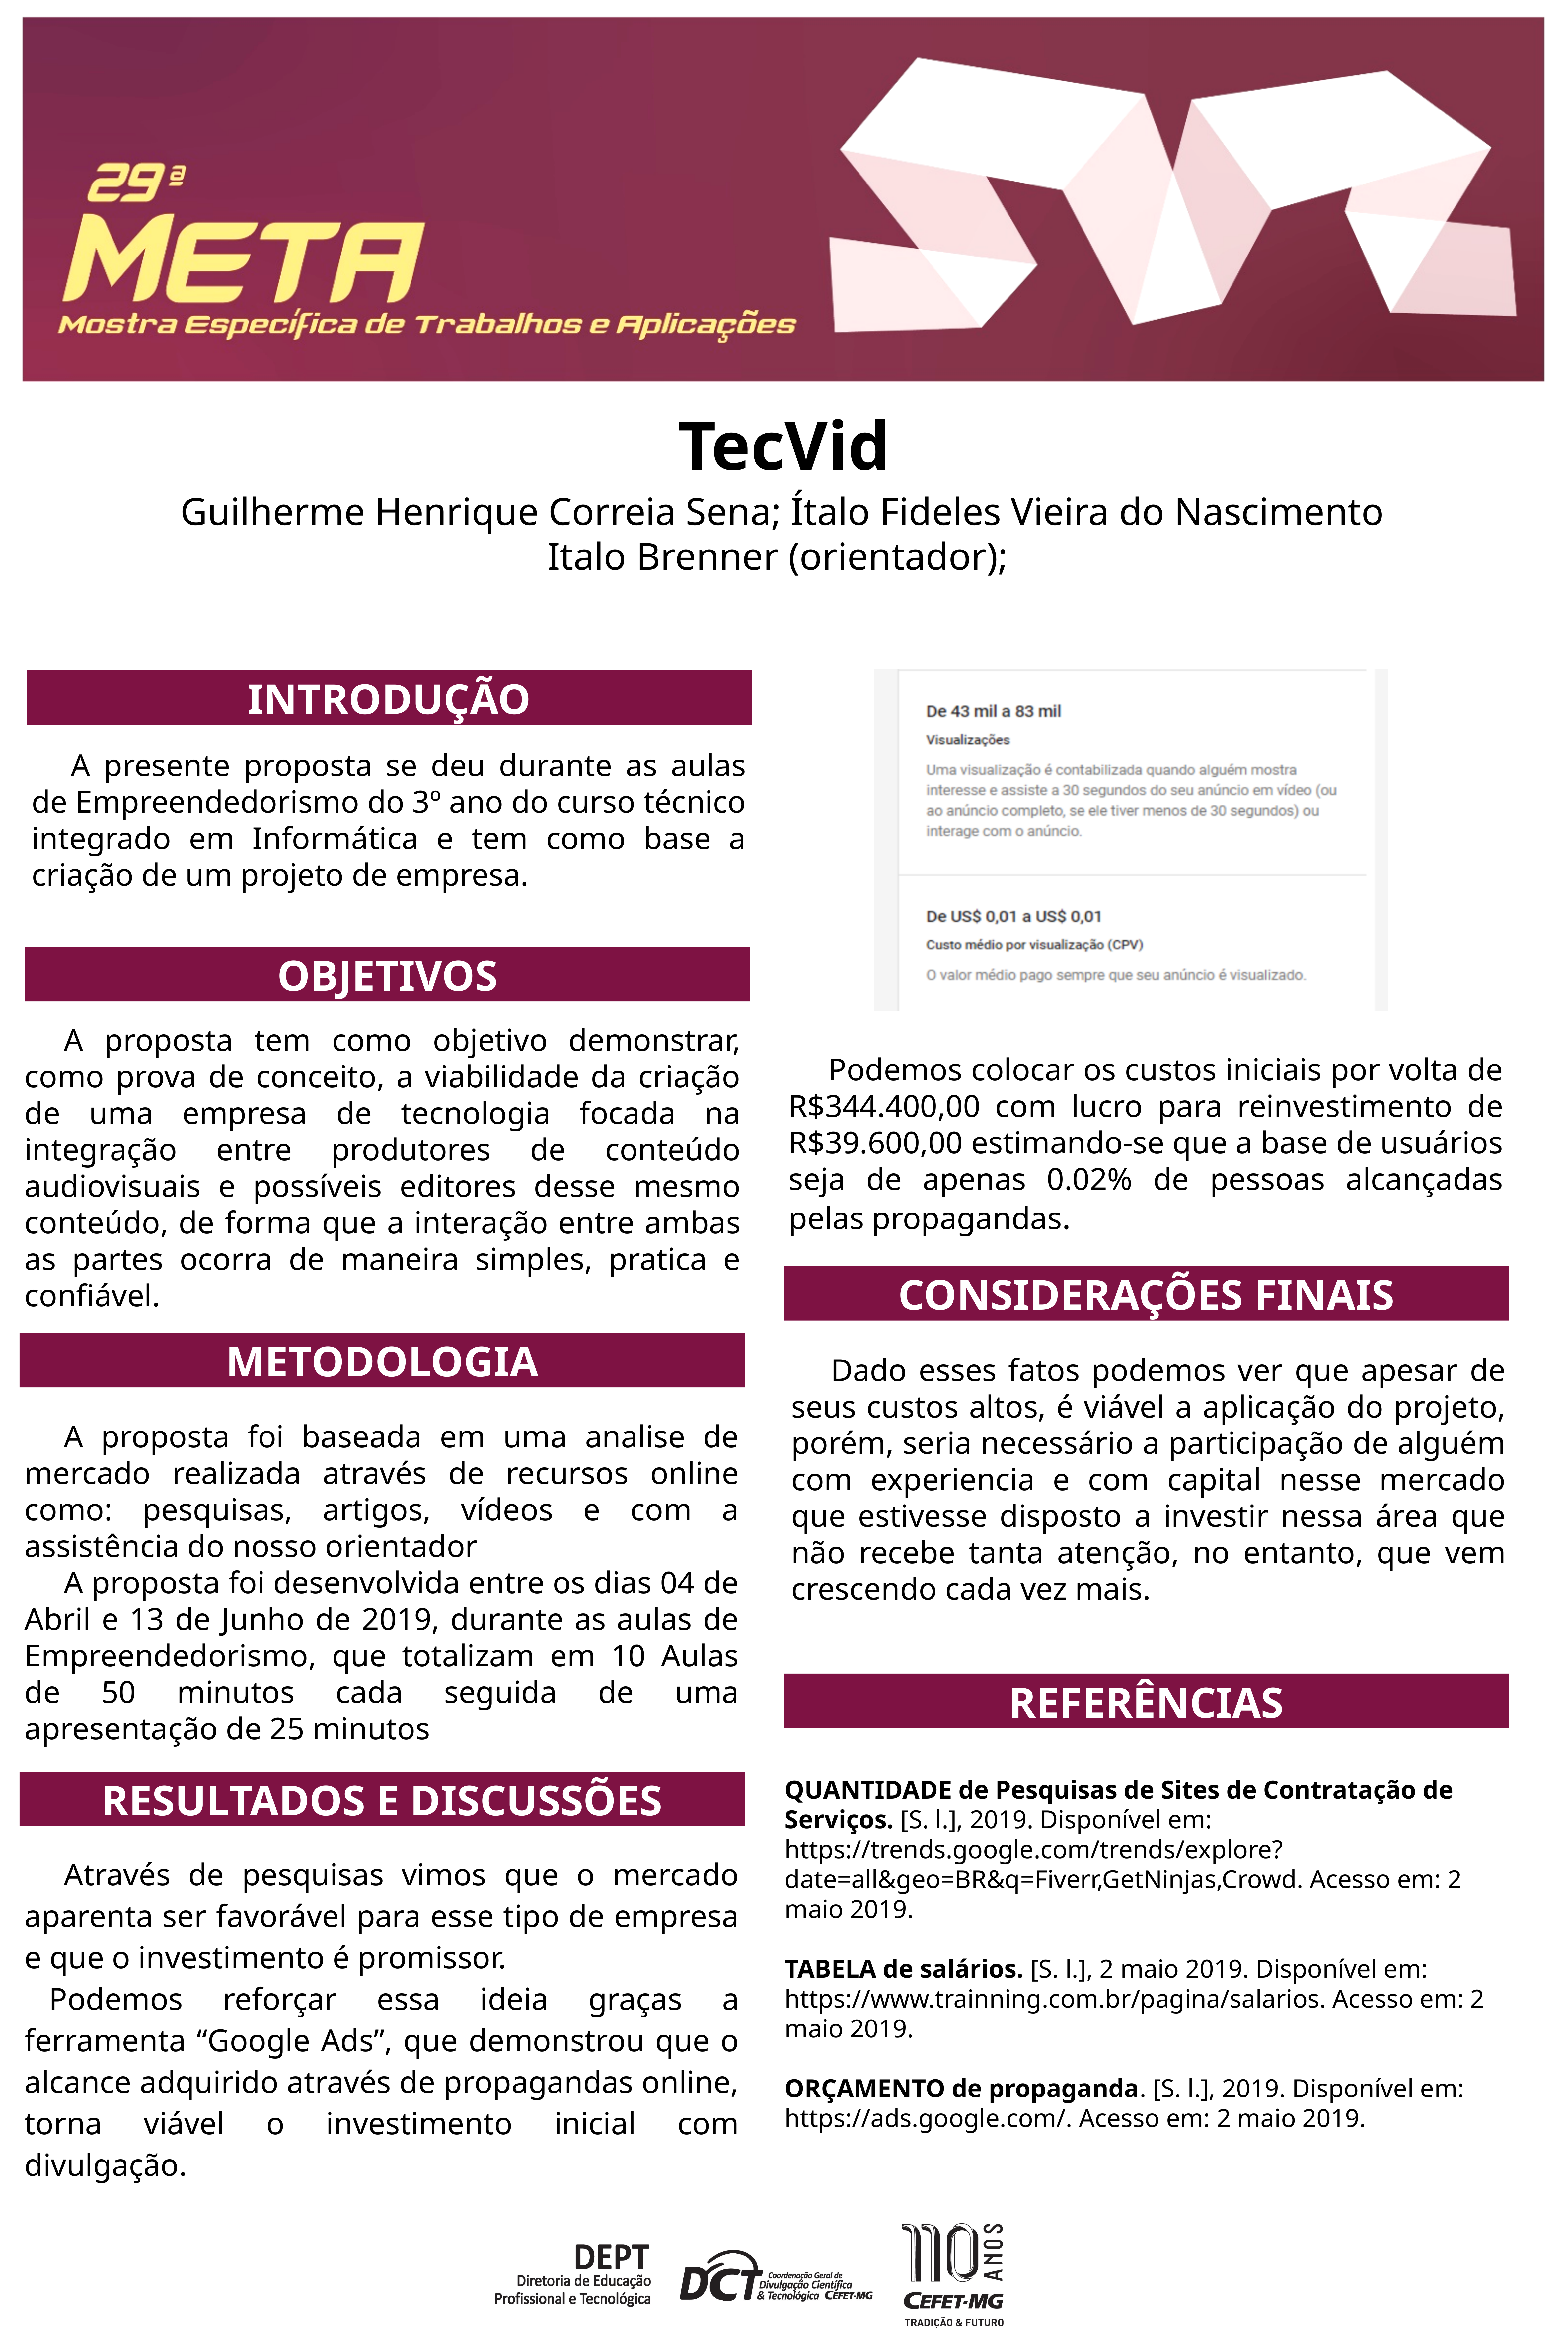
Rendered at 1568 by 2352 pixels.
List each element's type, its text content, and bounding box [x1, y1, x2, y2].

text_box A presente proposta se deu durante as aulas de Empreendedorismo do 3º ano do curso técnico integrado em Informática e tem como base a criação de um projeto de empresa. [27, 743, 752, 939]
picture [874, 669, 1388, 1011]
text_box A proposta tem como objetivo demonstrar, como prova de conceito, a viabilidade da criação de uma empresa de tecnologia focada na integração entre produtores de conteúdo audiovisuais e possíveis editores desse mesmo conteúdo, de forma que a interação entre ambas as partes ocorra de maneira simples, pratica e confiável. [19, 1018, 746, 1360]
picture [680, 2250, 873, 2302]
text_box METODOLOGIA [320, 1360, 335, 1371]
text_box METODOLOGIA [354, 1360, 366, 1371]
picture [902, 2223, 1004, 2328]
text_box Podemos colocar os custos iniciais por volta de R$344.400,00 com lucro para reinvestimento de R$39.600,00 estimando-se que a base de usuários seja de apenas 0.02% de pessoas alcançadas pelas propagandas. [784, 1011, 1509, 1239]
text_box A proposta foi baseada em uma analise de mercado realizada através de recursos online como: pesquisas, artigos, vídeos e com a assistência do nosso orientador A proposta foi desenvolvida entre os dias 04 de Abril e 13 de Junho de 2019, durante as aulas de Empreendedorismo, que totalizam em 10 Aulas de 50 minutos cada seguida de uma apresentação de 25 minutos [19, 1415, 745, 1868]
text_box Dado esses fatos podemos ver que apesar de seus custos altos, é viável a aplicação do projeto, porém, seria necessário a participação de alguém com experiencia e com capital nesse mercado que estivesse disposto a investir nessa área que não recebe tanta atenção, no entanto, que vem crescendo cada vez mais. [786, 1348, 1512, 1649]
text_box OBJETIVOS [25, 947, 750, 1002]
text_box METODOLOGIA [384, 1360, 399, 1371]
picture [495, 2244, 651, 2307]
text_box METODOLOGIA [19, 1360, 745, 1388]
text_box Através de pesquisas vimos que o mercado aparenta ser favorável para esse tipo de empresa e que o investimento é promissor. Podemos reforçar essa ideia graças a ferramenta “Google Ads”, que demonstrou que o alcance adquirido através de propagandas online, torna viável o investimento inicial com divulgação. [20, 1851, 745, 2152]
text_box INTRODUÇÃO [27, 670, 752, 725]
picture [4, 6, 1568, 390]
text_box METODOLOGIA [520, 1360, 528, 1364]
text_box CONSIDERAÇÕES FINAIS [784, 1266, 1509, 1321]
text_box METODOLOGIA [439, 1360, 454, 1371]
text_box TecVid [237, 401, 1331, 485]
text_box REFERÊNCIAS [784, 1673, 1509, 1728]
text_box METODOLOGIA [242, 1360, 248, 1369]
text_box Guilherme Henrique Correia Sena; Ítalo Fideles Vieira do Nascimento Italo Brenner (orientador); [1, 485, 1565, 625]
text_box QUANTIDADE de Pesquisas de Sites de Contratação de Serviços. [S. l.], 2019. Disponível em: https://trends.google.com/trends/explore?date=all&geo=BR&q=Fiverr,GetNinjas,Crowd. Acesso em: 2 maio 2019. TABELA de salários. [S. l.], 2 maio 2019. Disponível em: https://www.trainning.com.br/pagina/salarios. Acesso em: 2 maio 2019. ORÇAMENTO de propaganda. [S. l.], 2019. Disponível em: https://ads.google.com/. Acesso em: 2 maio 2019. [780, 1771, 1505, 2135]
text_box METODOLOGIA [473, 1360, 484, 1371]
